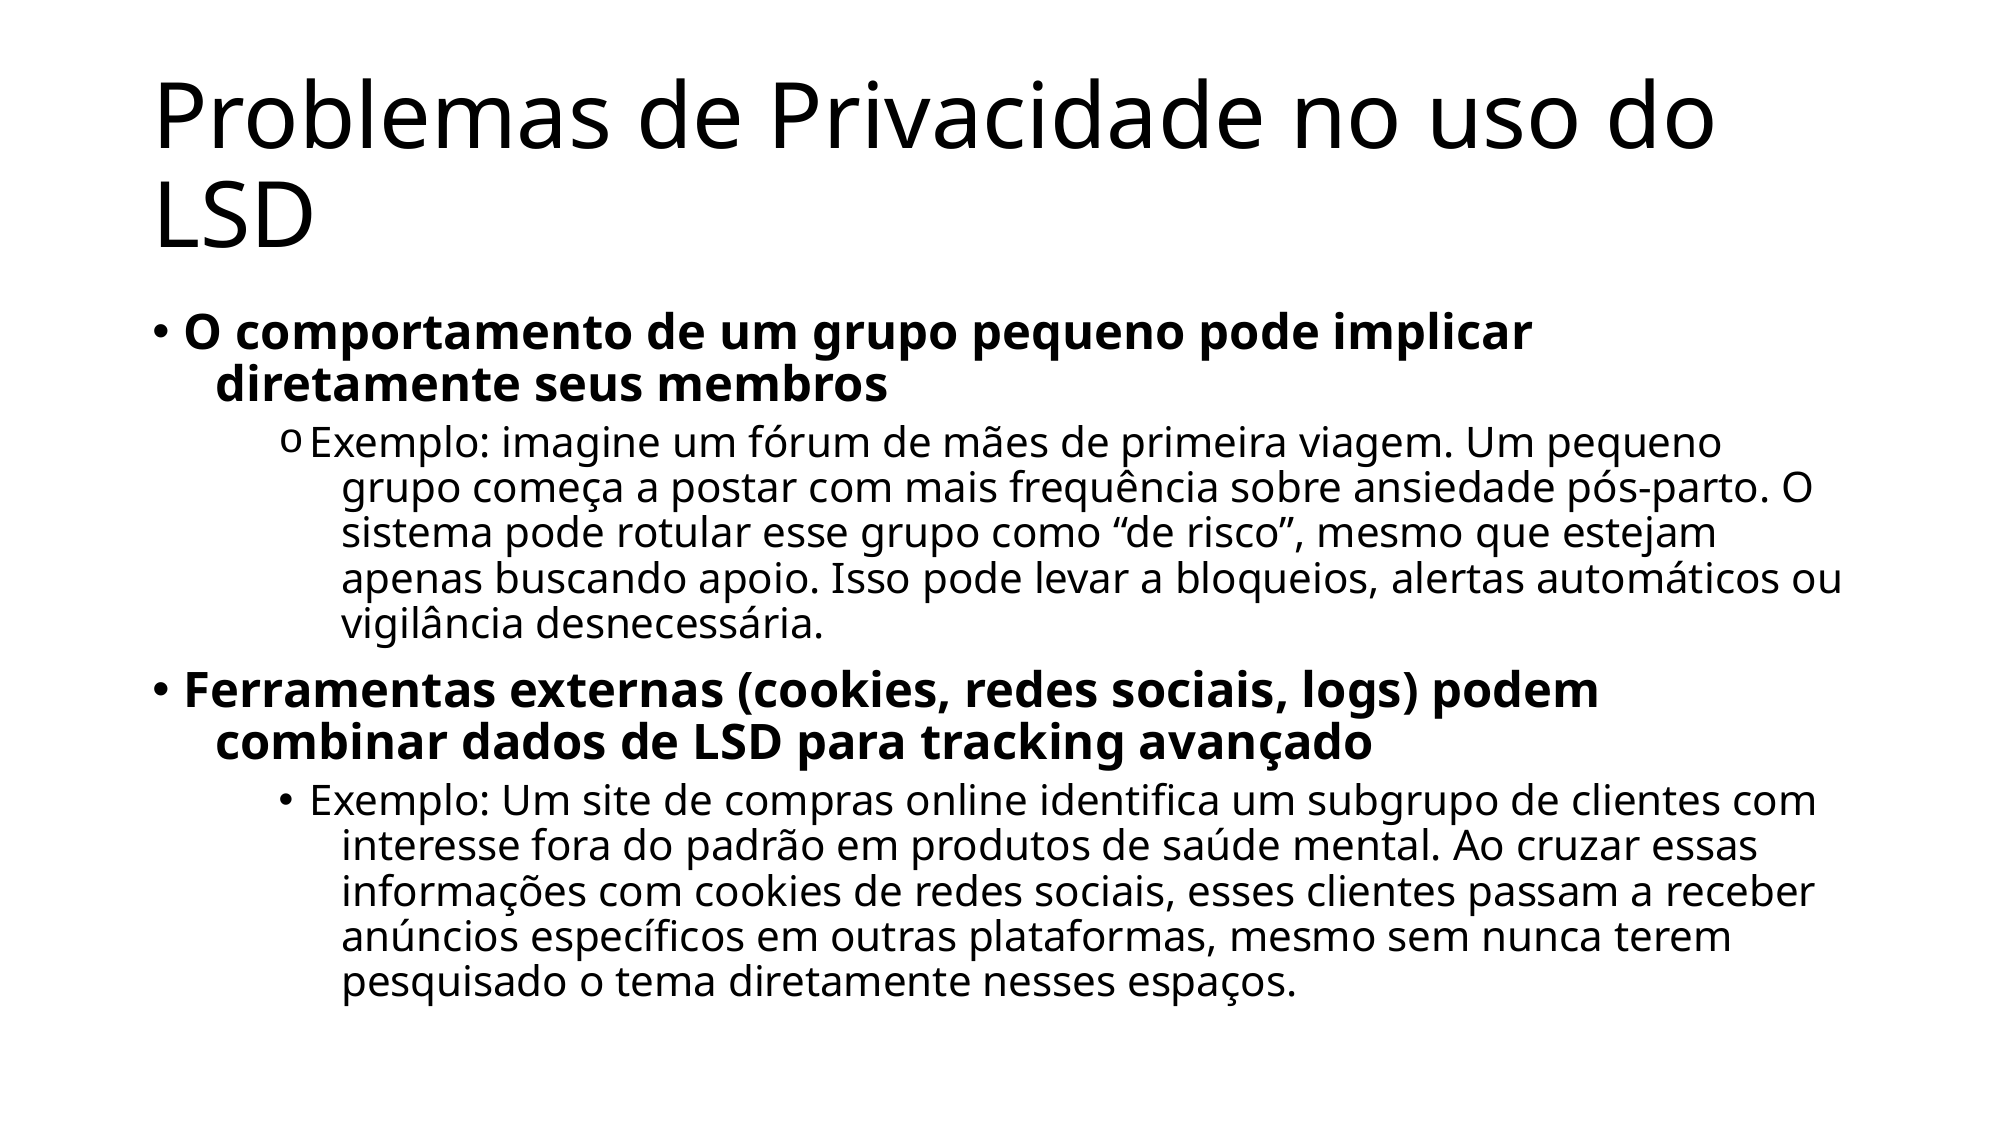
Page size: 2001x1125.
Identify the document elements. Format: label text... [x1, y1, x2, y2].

list O comportamento de um grupo pequeno pode implicar diretamente seus membros Exemplo: imagine um fórum de mães de primeira viagem. Um pequeno grupo começa a postar com mais frequência sobre ansiedade pós-parto. O sistema pode rotular esse grupo como “de risco”, mesmo que estejam apenas buscando apoio. Isso pode levar a bloqueios, alertas automáticos ou vigilância desnecessária. Ferramentas externas (cookies, redes sociais, logs) podem combinar dados de LSD para tracking avançado Exemplo: Um site de compras online identifica um subgrupo de clientes com interesse fora do padrão em produtos de saúde mental. Ao cruzar essas informações com cookies de redes sociais, esses clientes passam a receber anúncios específicos em outras plataformas, mesmo sem nunca terem pesquisado o tema diretamente nesses espaços. [137, 299, 1863, 1014]
title Problemas de Privacidade no uso do LSD [137, 59, 1863, 278]
